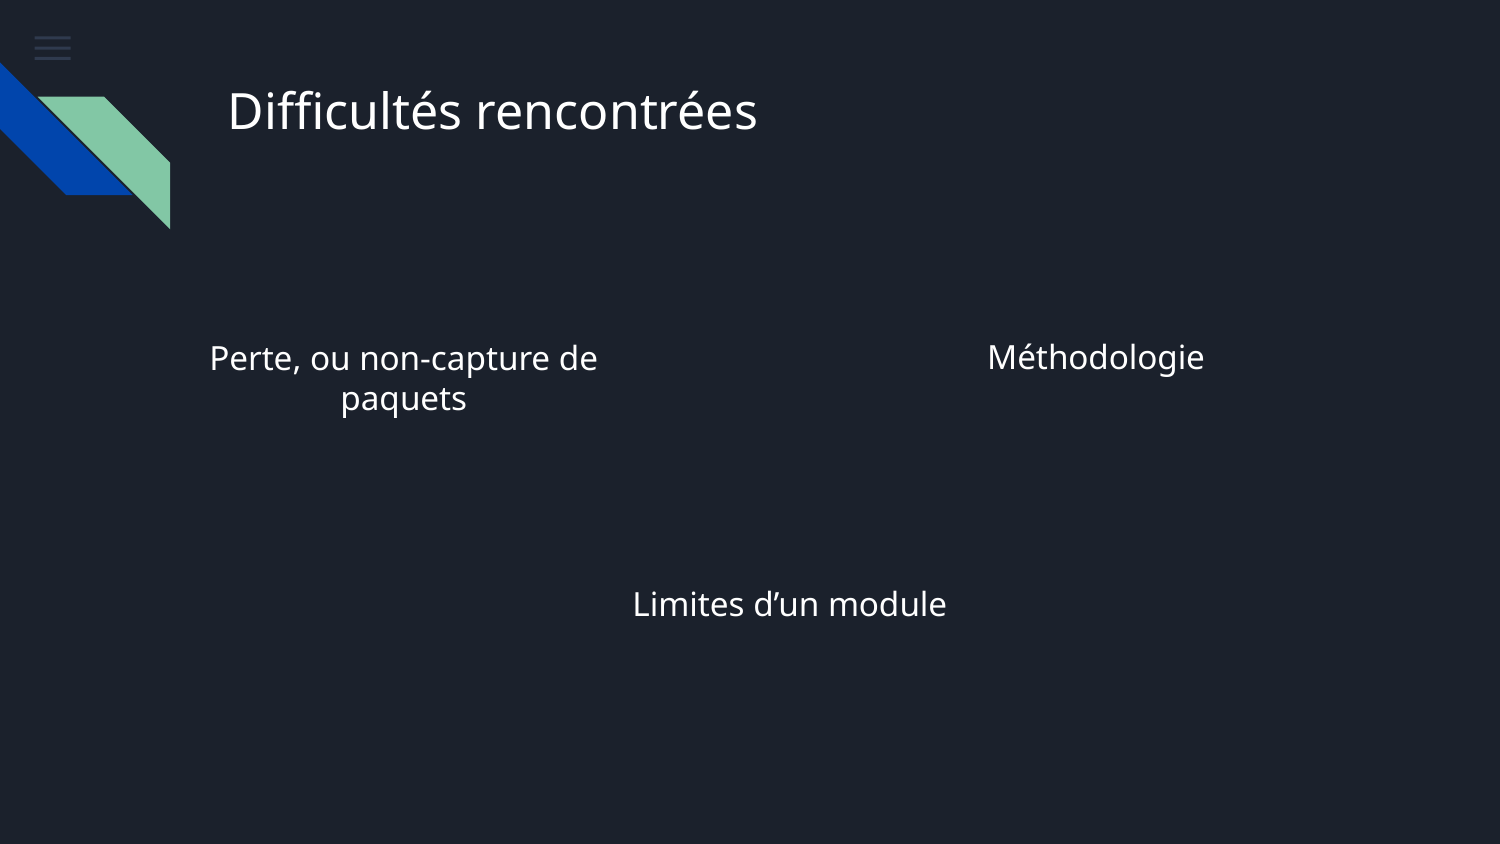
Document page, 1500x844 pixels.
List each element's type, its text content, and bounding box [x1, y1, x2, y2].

text_box Perte, ou non-capture de paquets [133, 312, 675, 441]
text_box Limites d’un module [519, 539, 1061, 668]
text_box Méthodologie [826, 291, 1367, 420]
title Difficultés rencontrées [212, 64, 1368, 215]
